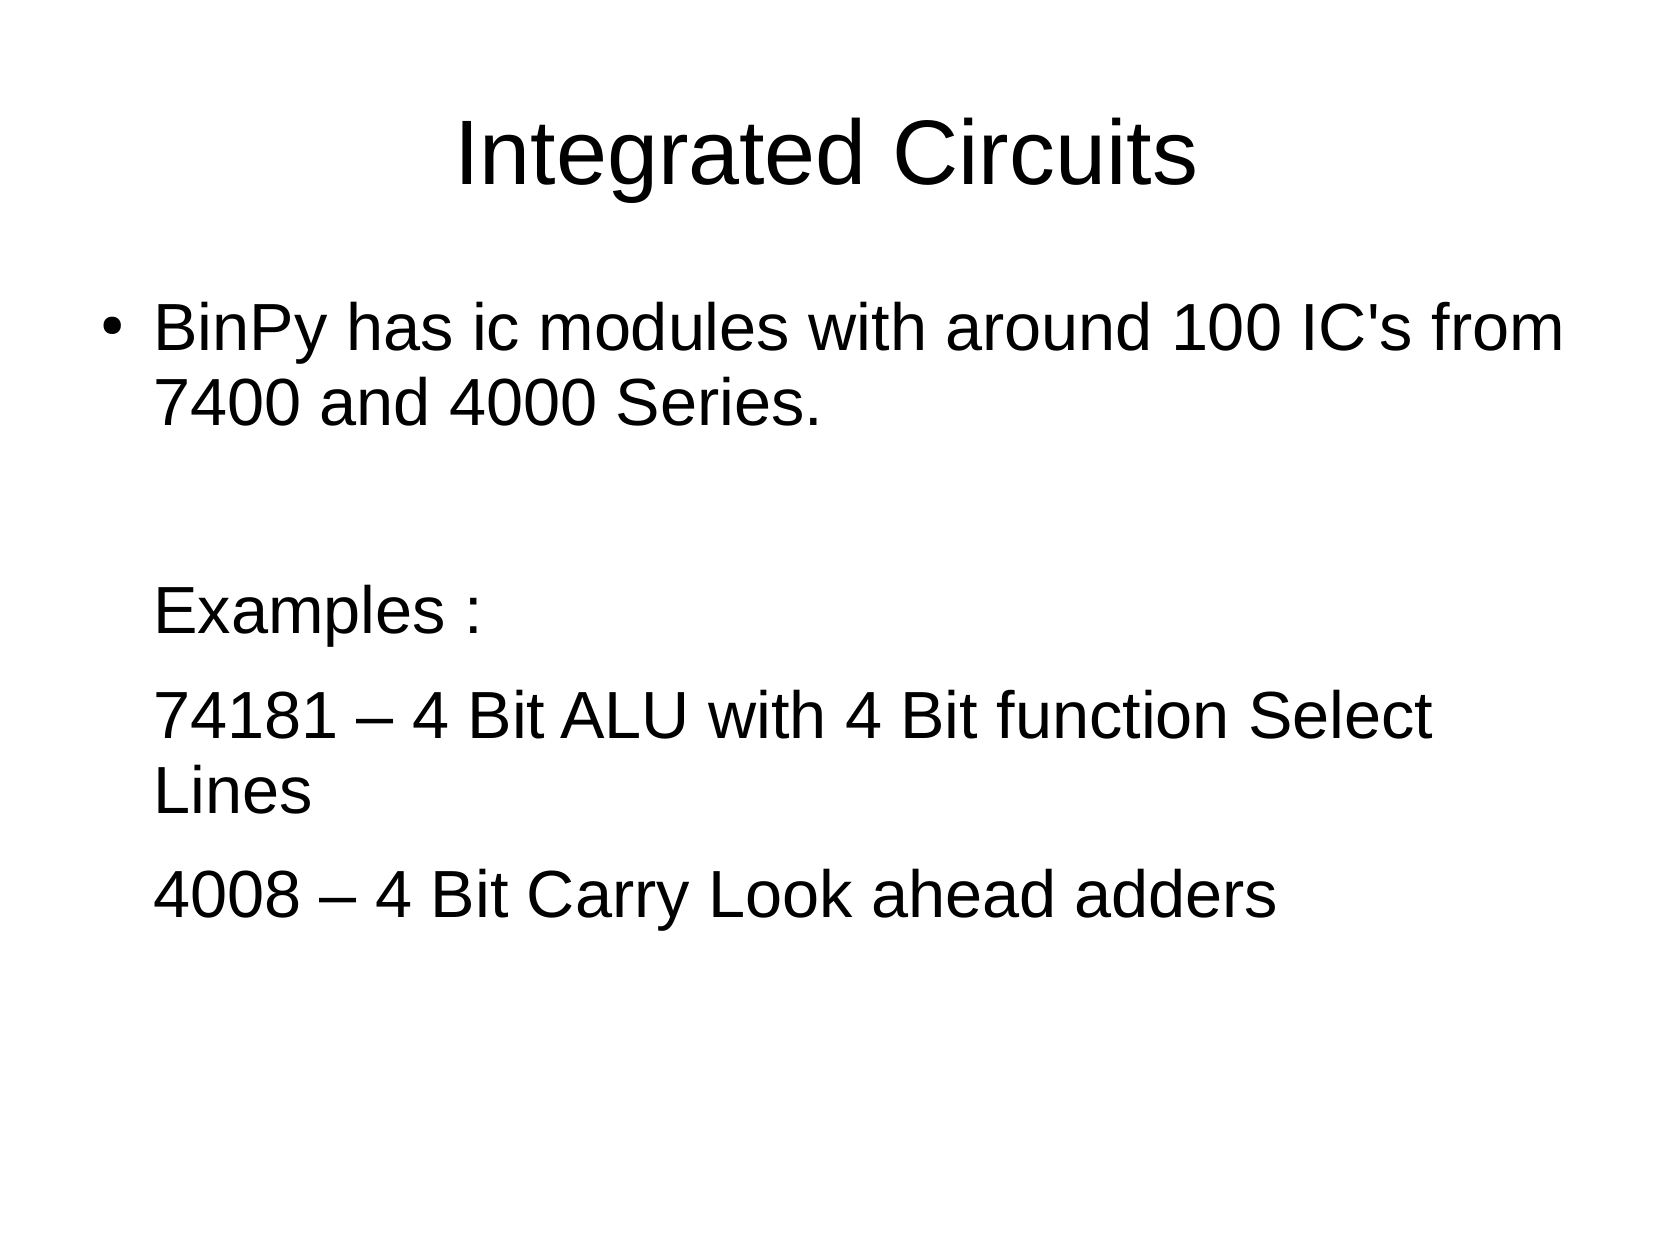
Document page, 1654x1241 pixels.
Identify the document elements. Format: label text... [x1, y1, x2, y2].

list BinPy has ic modules with around 100 IC's from 7400 and 4000 Series. Examples : 74181 – 4 Bit ALU with 4 Bit function Select Lines 4008 – 4 Bit Carry Look ahead adders [82, 290, 1571, 1010]
title Integrated Circuits [82, 49, 1571, 257]
